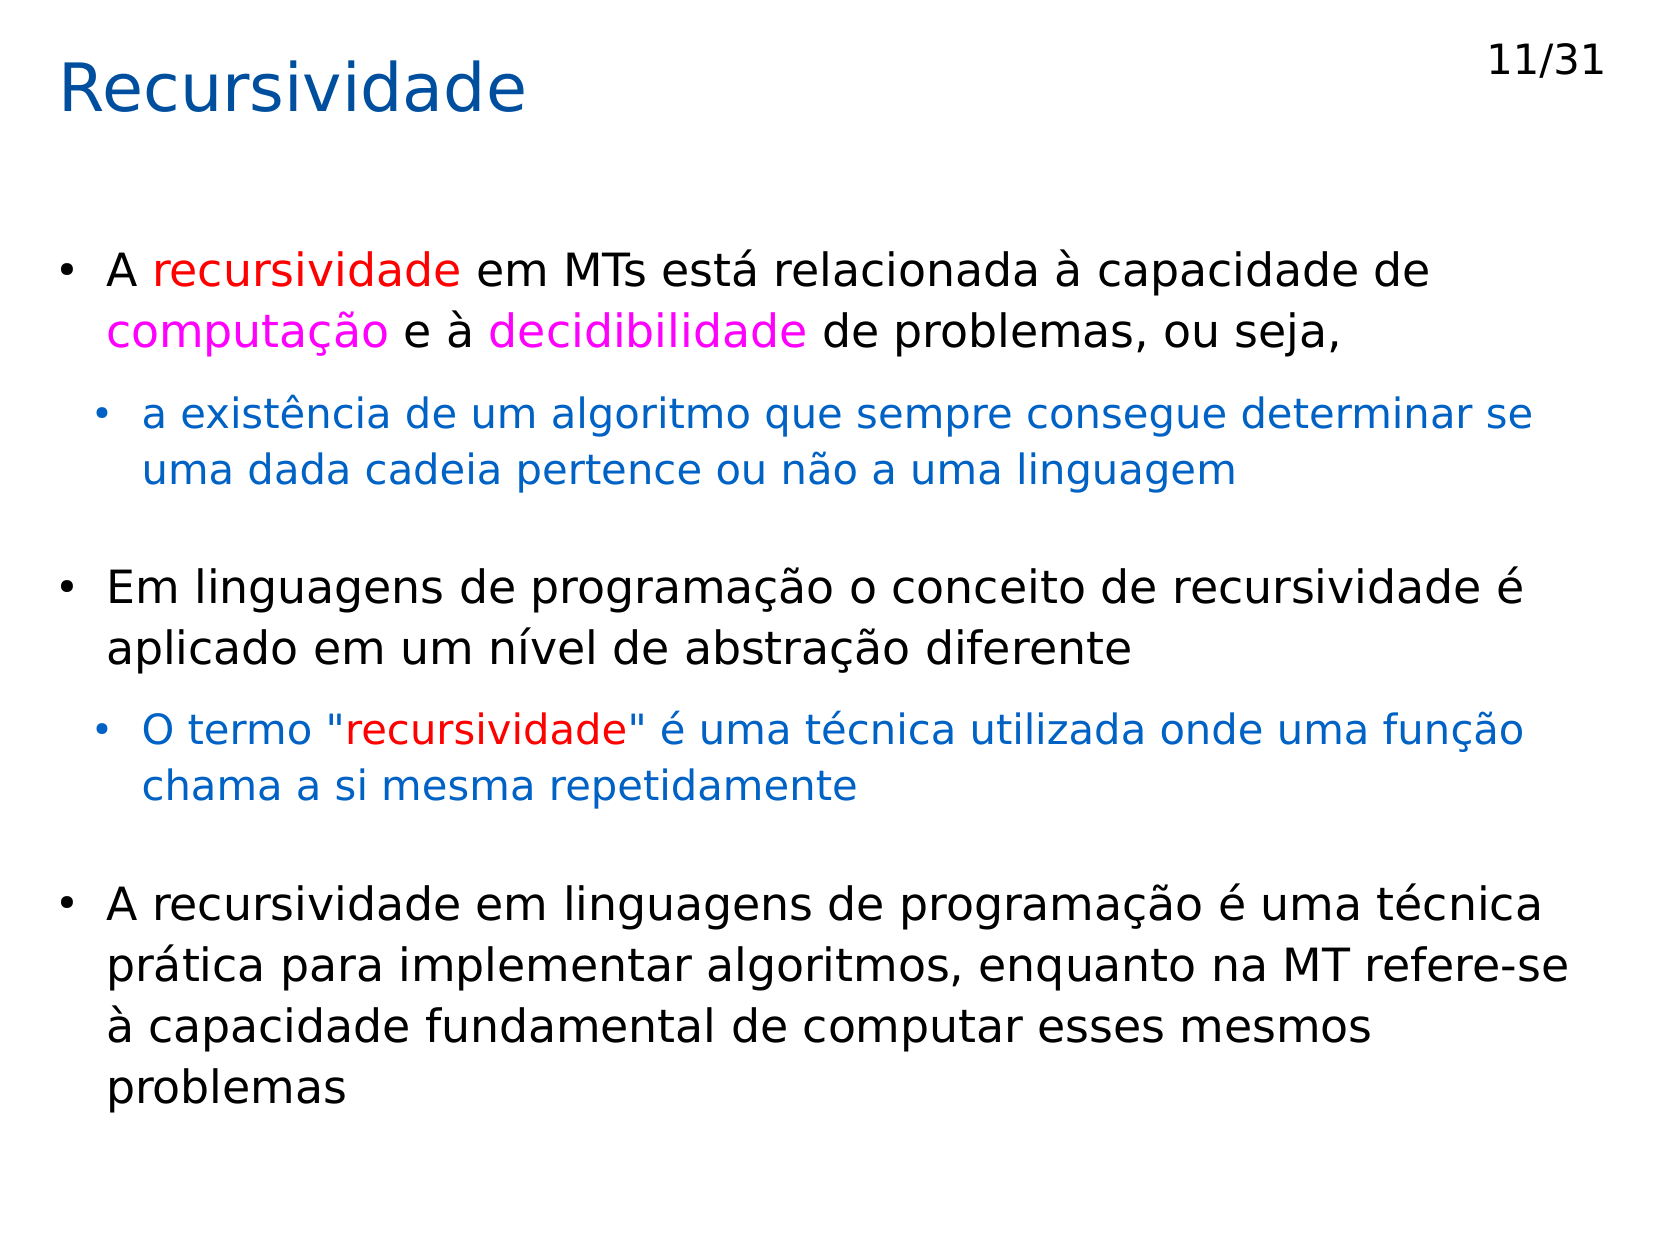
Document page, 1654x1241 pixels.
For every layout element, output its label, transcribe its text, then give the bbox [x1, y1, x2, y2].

title Recursividade [59, 29, 1625, 148]
list A recursividade em MTs está relacionada à capacidade de computação e à decidibilidade de problemas, ou seja, a existência de um algoritmo que sempre consegue determinar se uma dada cadeia pertence ou não a uma linguagem Em linguagens de programação o conceito de recursividade é aplicado em um nível de abstração diferente O termo "recursividade" é uma técnica utilizada onde uma função chama a si mesma repetidamente A recursividade em linguagens de programação é uma técnica prática para implementar algoritmos, enquanto na MT refere-se à capacidade fundamental de computar esses mesmos problemas [59, 236, 1595, 1211]
